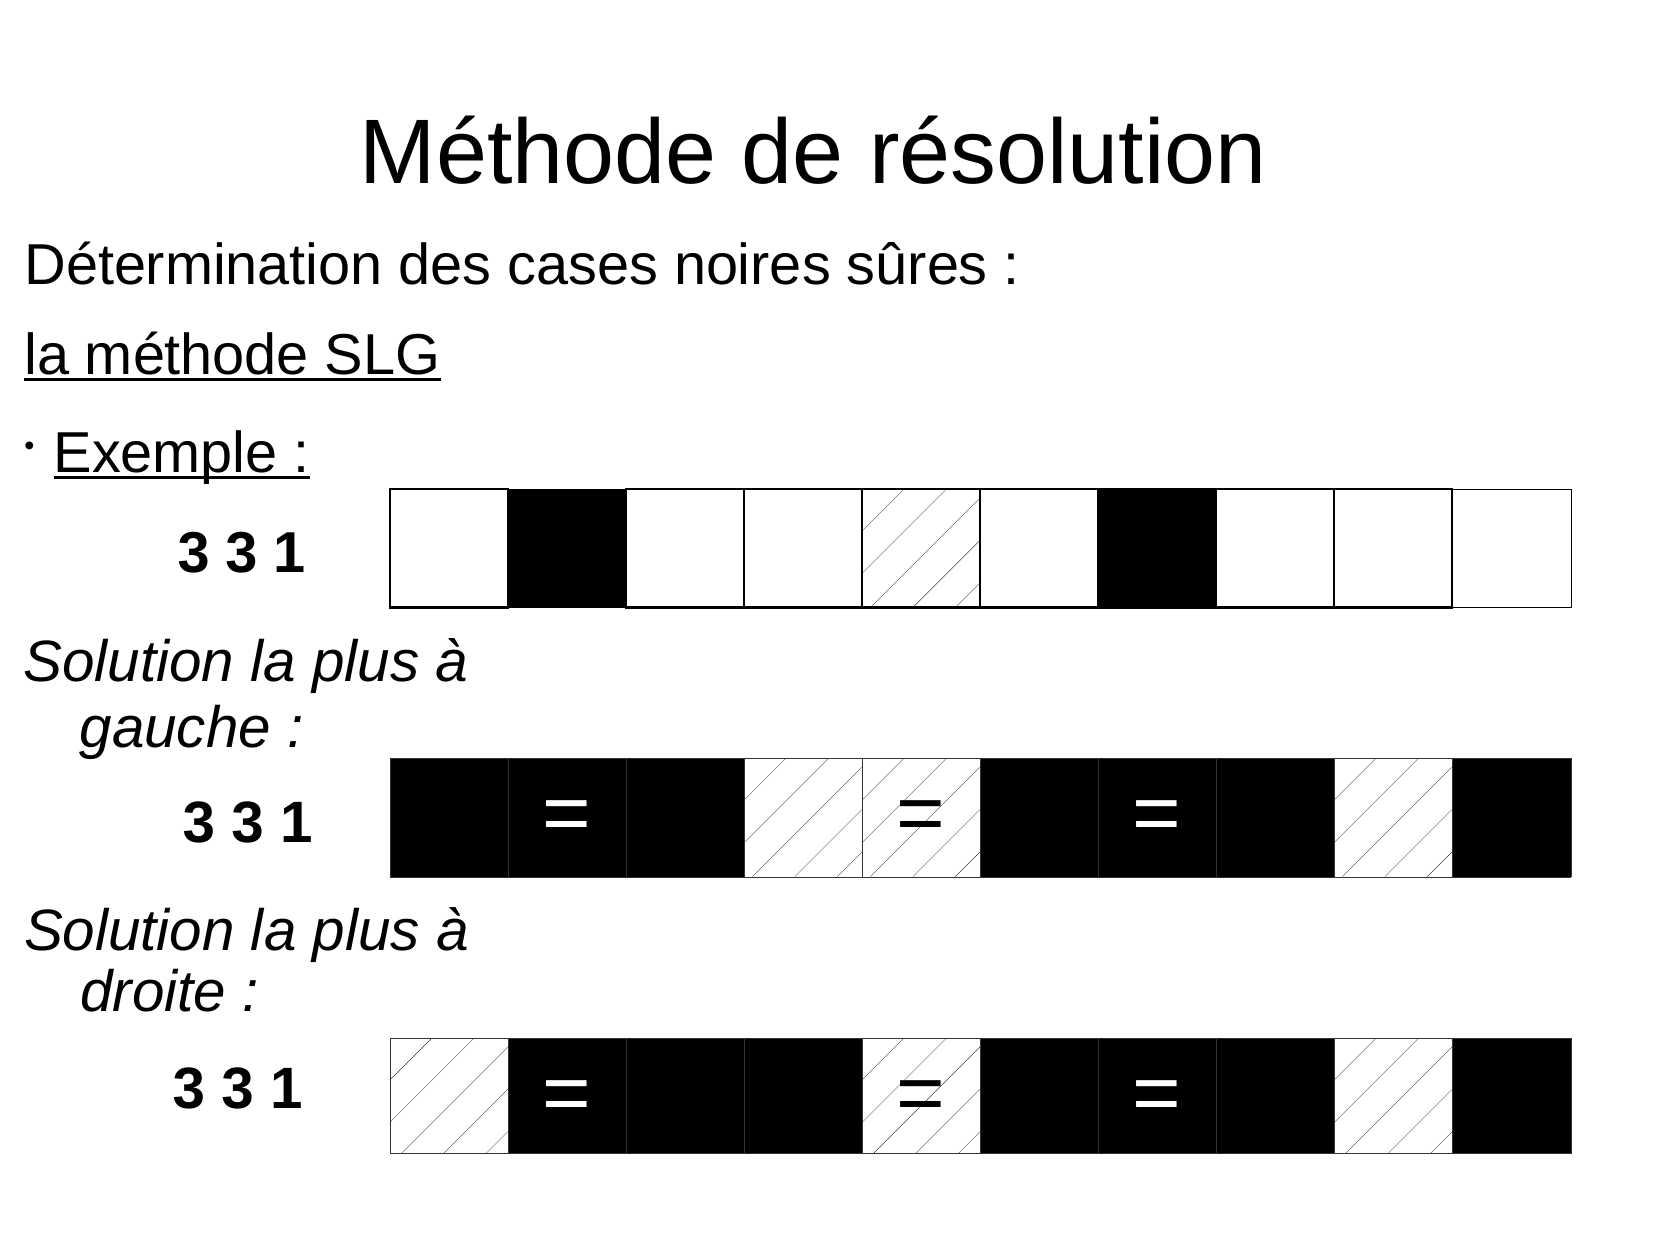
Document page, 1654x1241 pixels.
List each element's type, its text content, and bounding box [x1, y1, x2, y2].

table_header = [1099, 759, 1216, 877]
table_header [1217, 1039, 1334, 1153]
list Détermination des cases noires sûres : la méthode SLG Exemple : 3 3 1 [24, 232, 1537, 592]
table_header [1217, 490, 1333, 606]
table_header [1335, 490, 1451, 606]
table_header [391, 759, 508, 877]
table_header [981, 490, 1097, 606]
table_header = [509, 1039, 626, 1153]
table_header [1453, 1039, 1571, 1153]
table_header [1217, 759, 1334, 877]
table_header [745, 759, 862, 877]
table_header [981, 1039, 1098, 1153]
table_header [1099, 490, 1215, 606]
table_header [1335, 759, 1452, 877]
table_header [391, 490, 507, 606]
table_header [627, 759, 744, 877]
table_header = [509, 759, 626, 877]
table_header [745, 490, 861, 606]
list Solution la plus à gauche : 3 3 1 [23, 625, 473, 889]
table_header [1335, 1039, 1452, 1153]
table_header [745, 1039, 862, 1153]
table_header [509, 490, 625, 607]
table_header [627, 1039, 744, 1153]
title Méthode de résolution [82, 49, 1571, 257]
table_header [981, 759, 1098, 877]
table_header = [863, 1039, 980, 1153]
table_header = [1099, 1039, 1216, 1153]
table_header [470, 1039, 508, 1153]
table_header = [863, 759, 980, 877]
table_header [1453, 490, 1571, 607]
table_header [627, 490, 743, 606]
table_header [863, 490, 979, 606]
list Solution la plus à droite : 3 3 1 [24, 897, 470, 1181]
table_header [1453, 759, 1571, 877]
